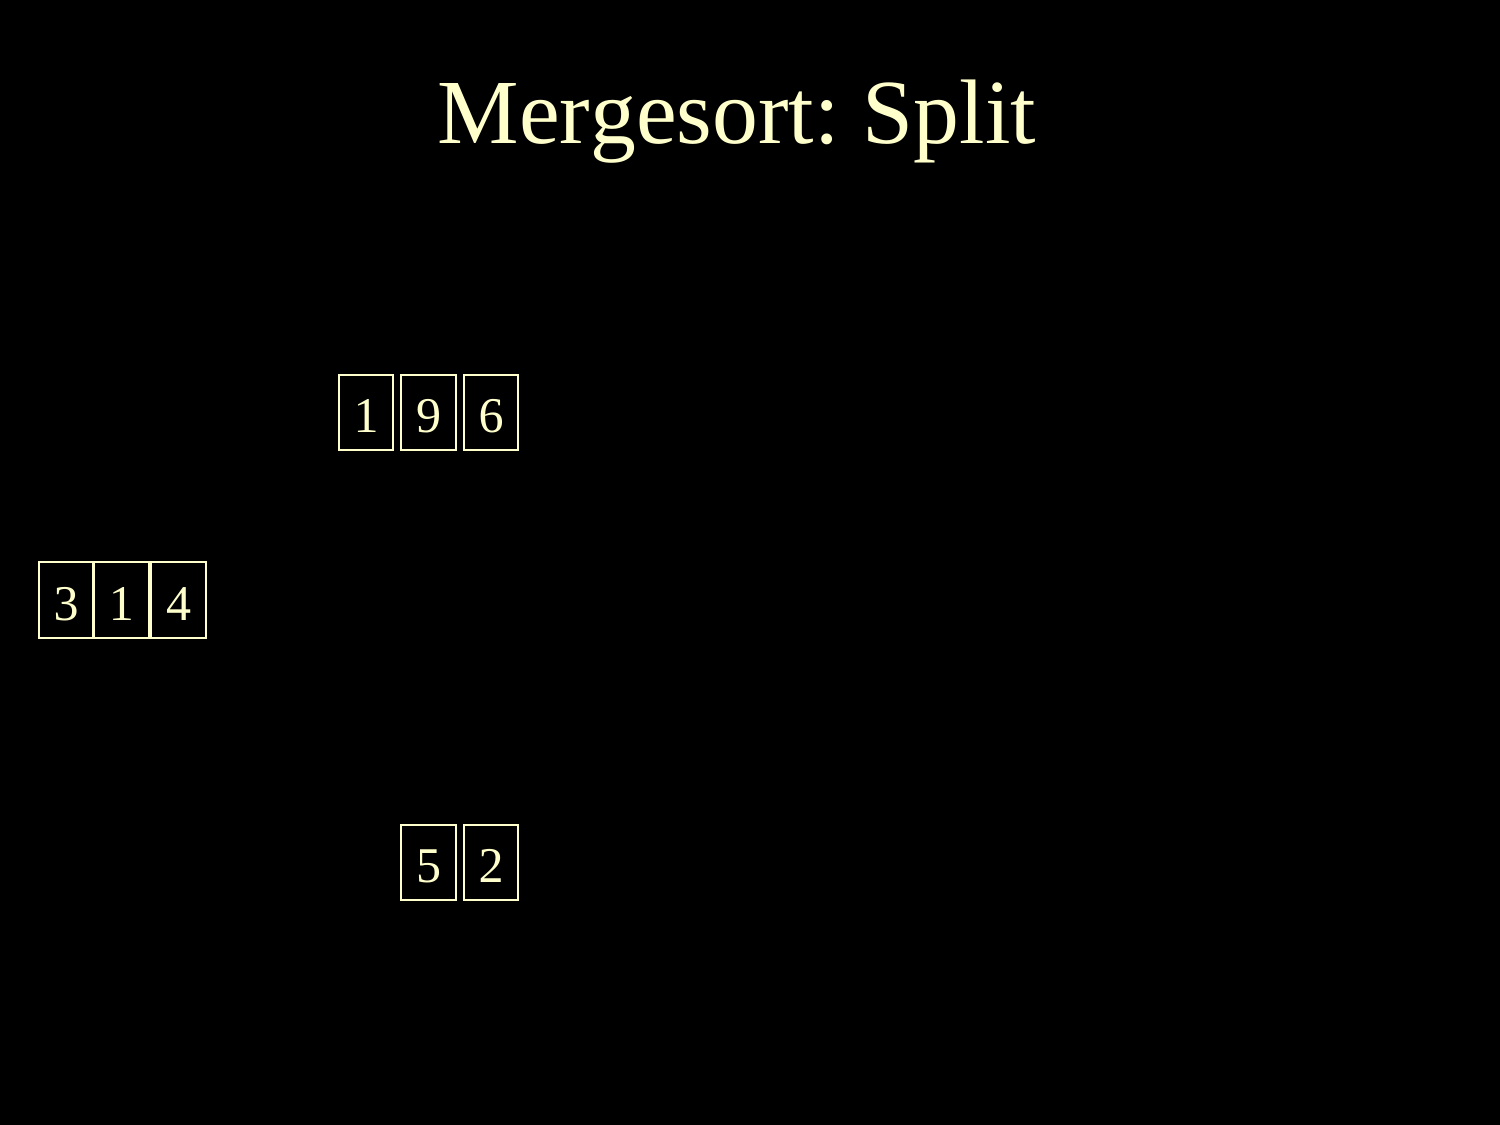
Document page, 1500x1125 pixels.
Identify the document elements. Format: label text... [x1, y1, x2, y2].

text_box 1 [93, 562, 149, 638]
text_box 9 [401, 374, 456, 451]
text_box 3 [38, 562, 93, 638]
text_box 4 [151, 562, 206, 638]
title Mergesort: Split [8, 50, 1467, 176]
text_box 2 [463, 824, 519, 901]
text_box 1 [338, 374, 394, 451]
text_box 6 [463, 374, 519, 451]
text_box 5 [401, 824, 456, 901]
